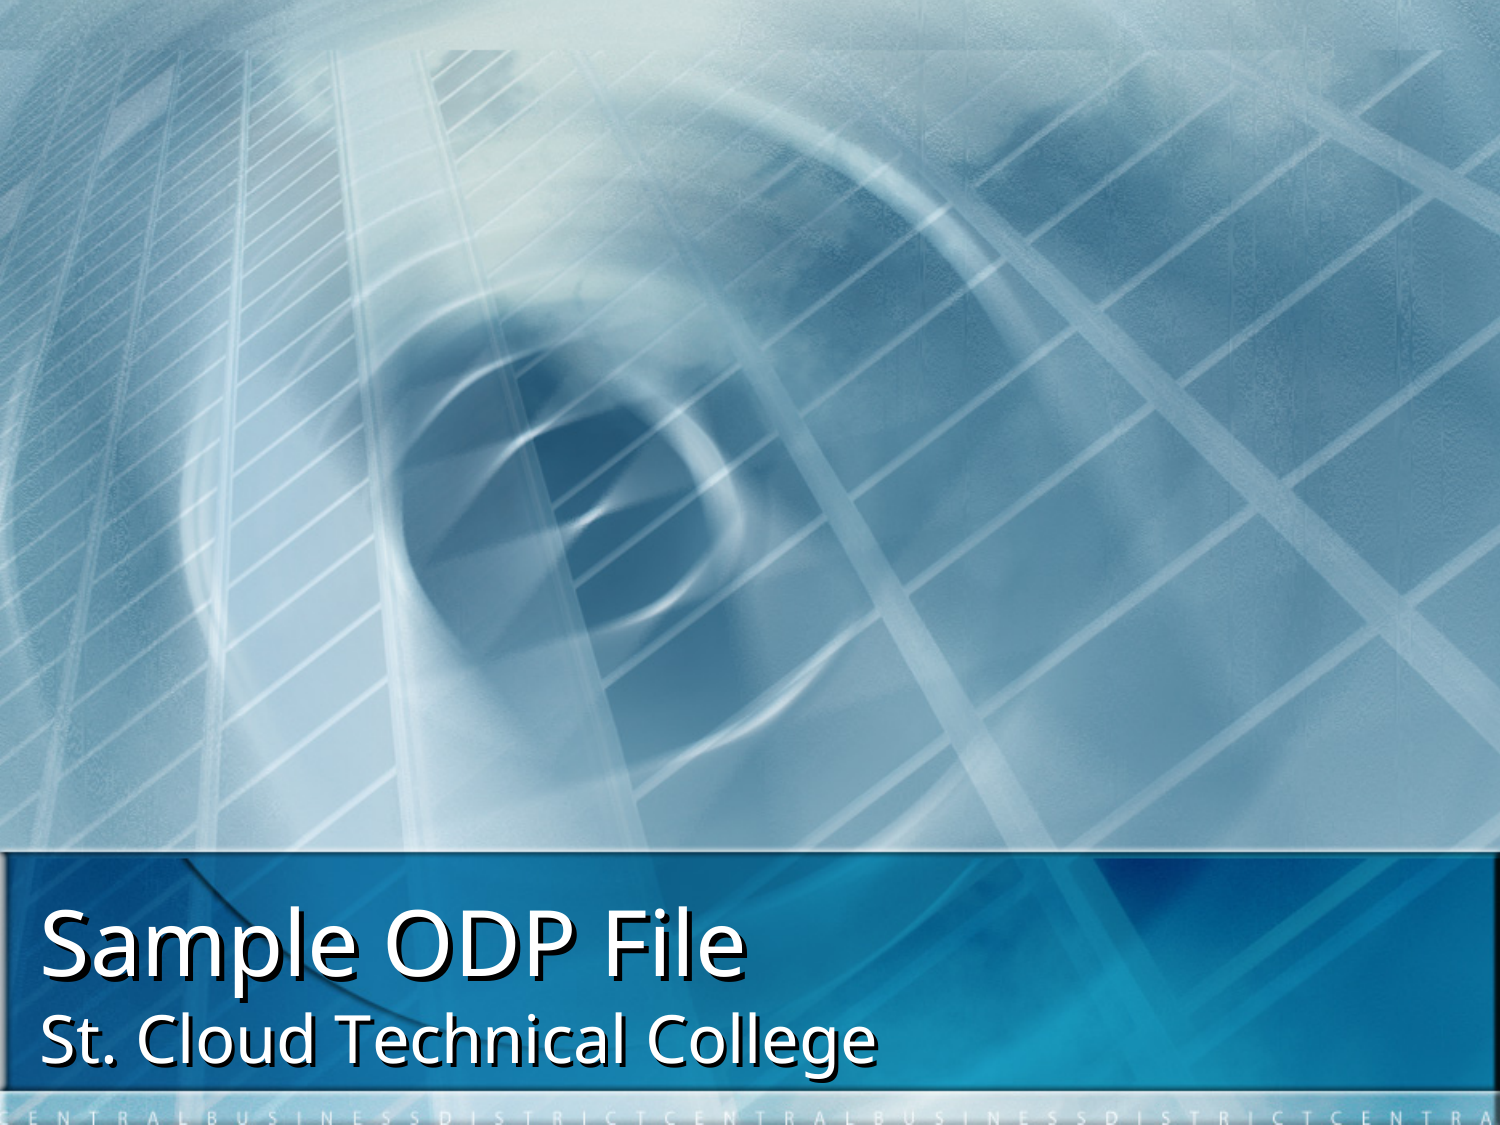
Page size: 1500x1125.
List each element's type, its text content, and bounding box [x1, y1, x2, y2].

subtitle St. Cloud Technical College [24, 989, 1075, 1113]
title Sample ODP File [24, 852, 1250, 1003]
picture [0, 0, 1500, 1125]
